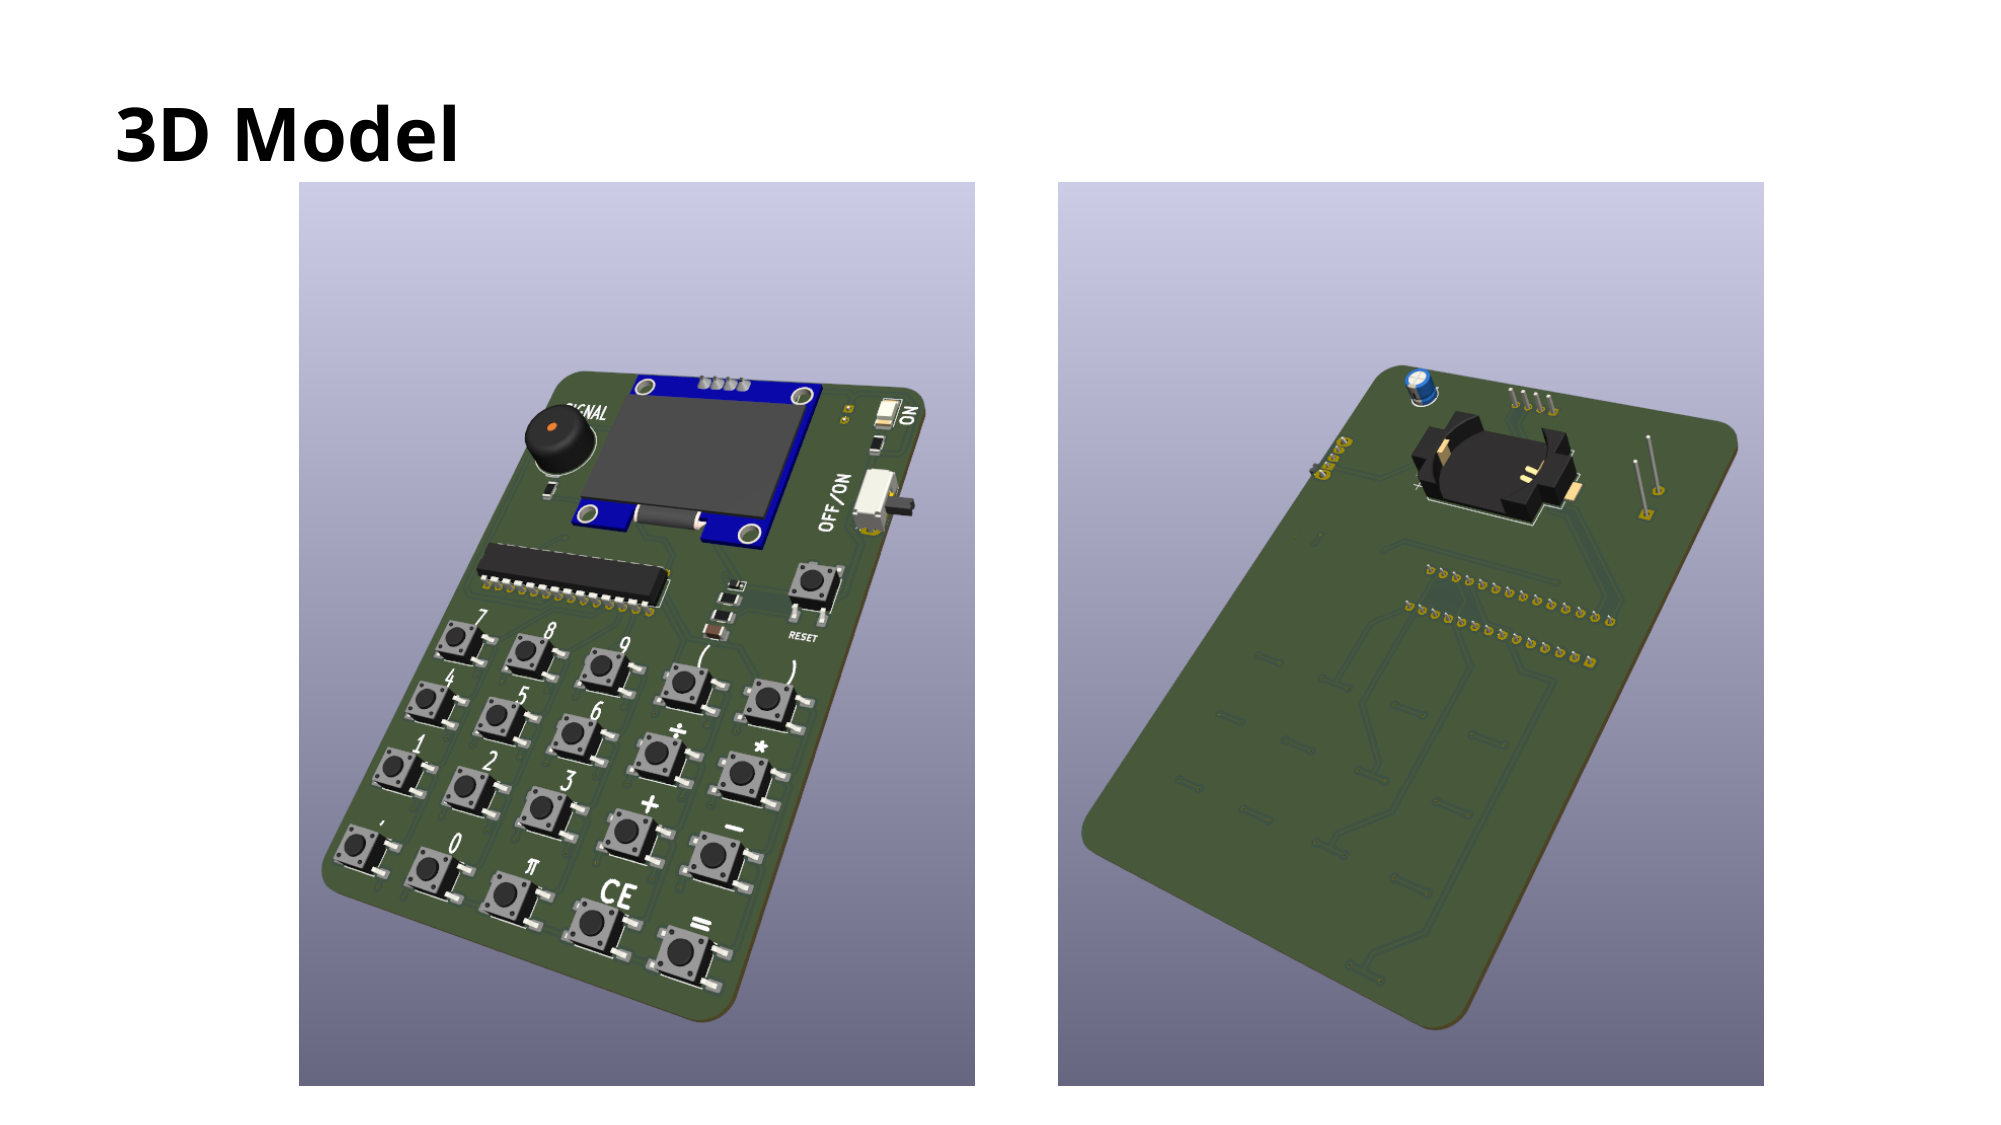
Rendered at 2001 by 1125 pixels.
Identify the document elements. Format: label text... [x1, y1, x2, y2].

picture [1058, 182, 1764, 1086]
title 3D Model [100, 90, 1849, 276]
picture [299, 182, 975, 1086]
